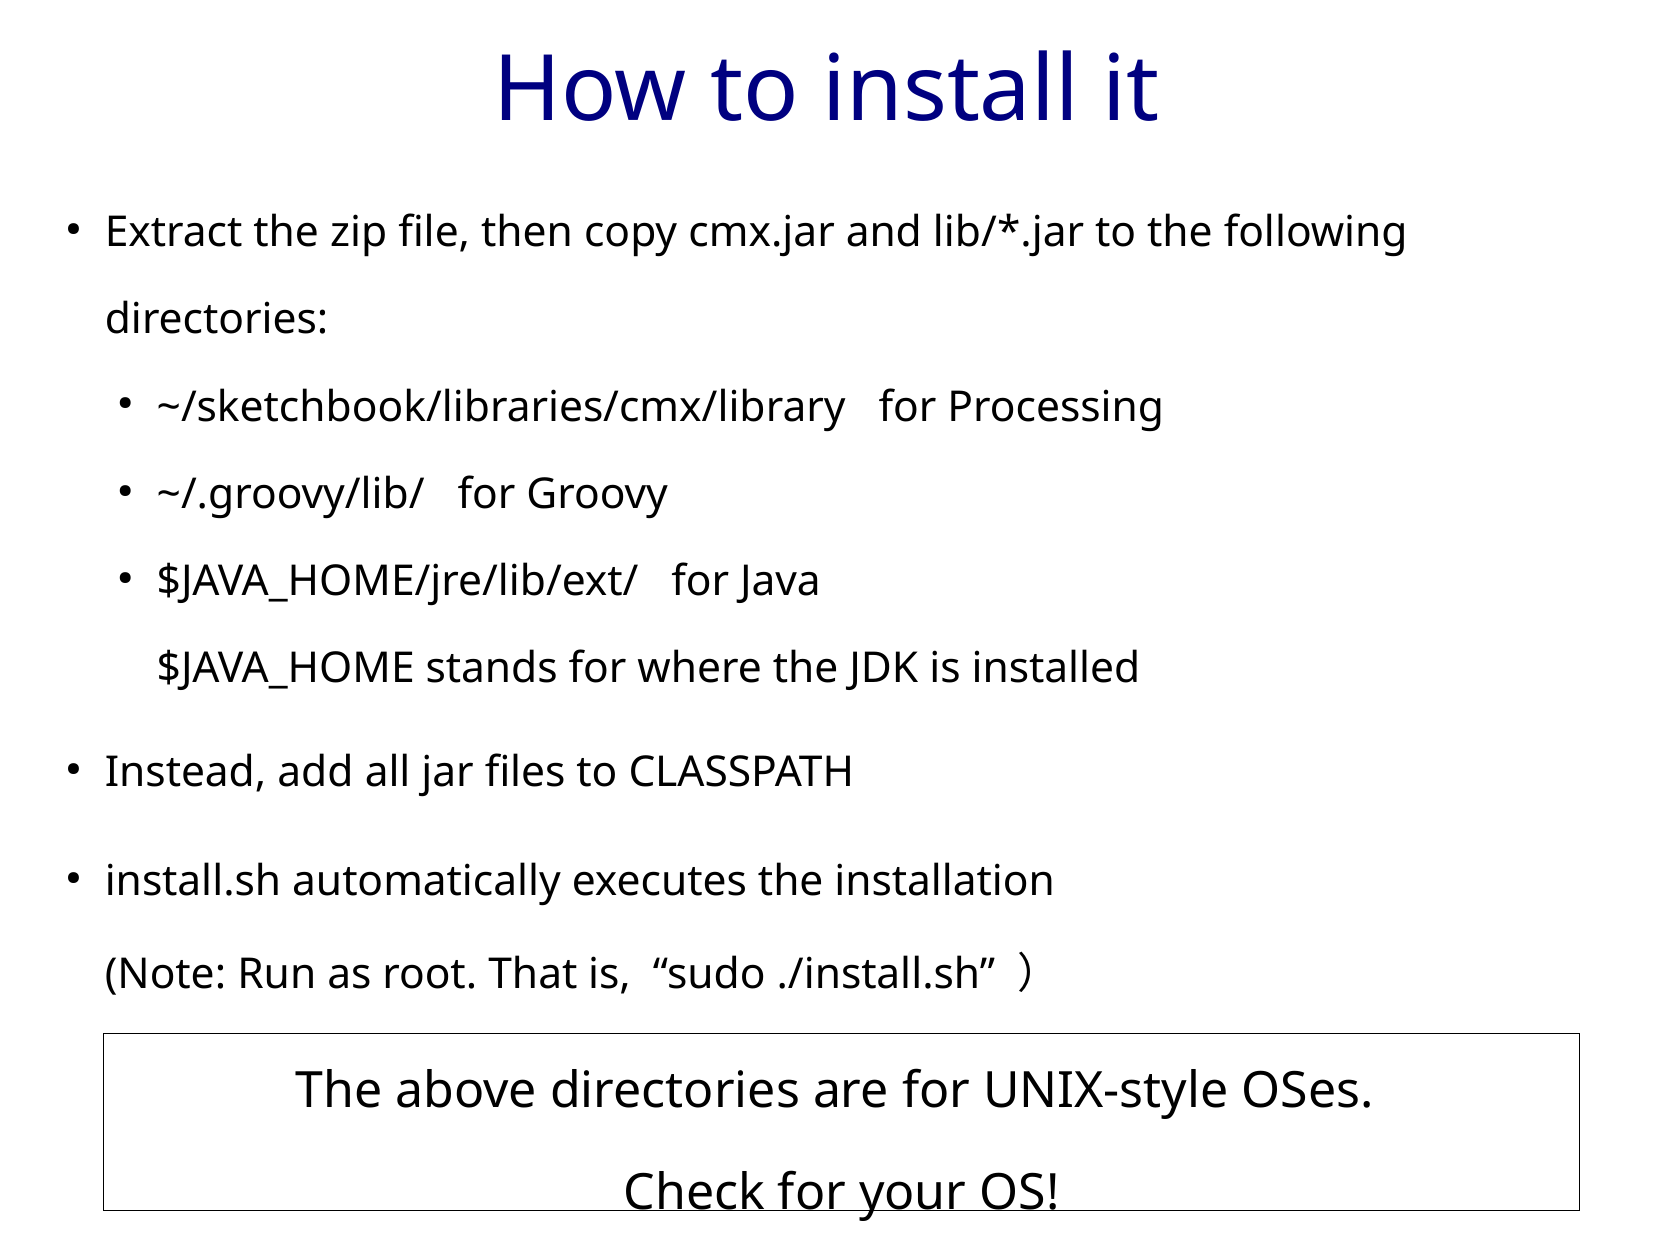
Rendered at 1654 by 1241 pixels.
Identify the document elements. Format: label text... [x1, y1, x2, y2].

list Extract the zip file, then copy cmx.jar and lib/*.jar to the following directories: ~/sketchbook/libraries/cmx/library for Processing ~/.groovy/lib/ for Groovy $JAVA_HOME/jre/lib/ext/ for Java $JAVA_HOME stands for where the JDK is installed Instead, add all jar files to CLASSPATH install.sh automatically executes the installation (Note: Run as root. That is, “sudo ./install.sh” ） [53, 172, 1625, 1004]
title How to install it [82, 35, 1571, 135]
text_box The above directories are for UNIX-style OSes. Check for your OS! [103, 1033, 1580, 1211]
